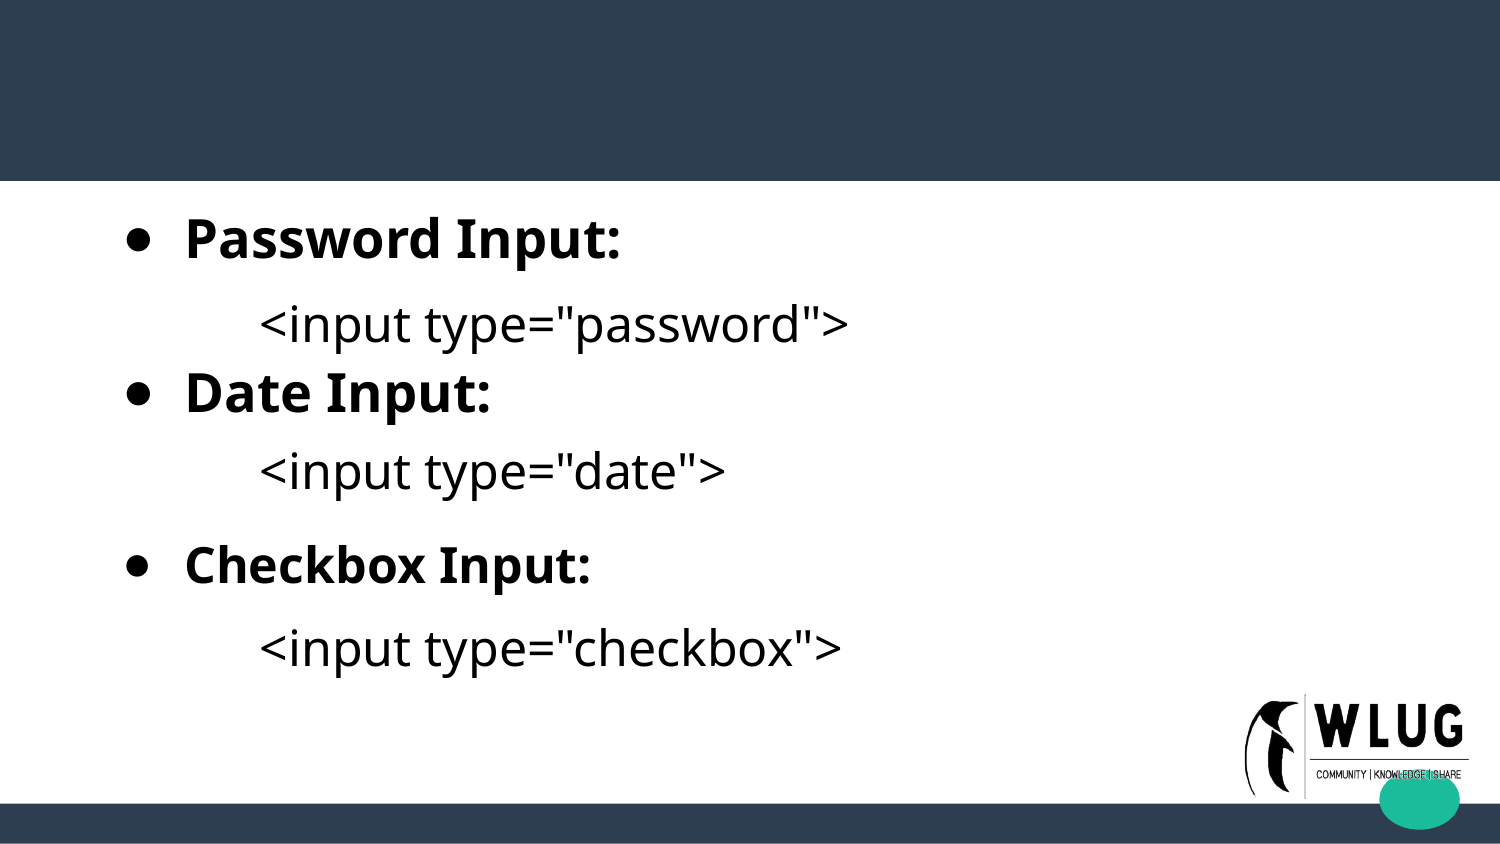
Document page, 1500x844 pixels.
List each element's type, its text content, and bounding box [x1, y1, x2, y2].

list Password Input: <input type="password"> Date Input: <input type="date"> Checkbox Input: <input type="checkbox"> [94, 106, 1276, 797]
picture [1229, 686, 1477, 804]
